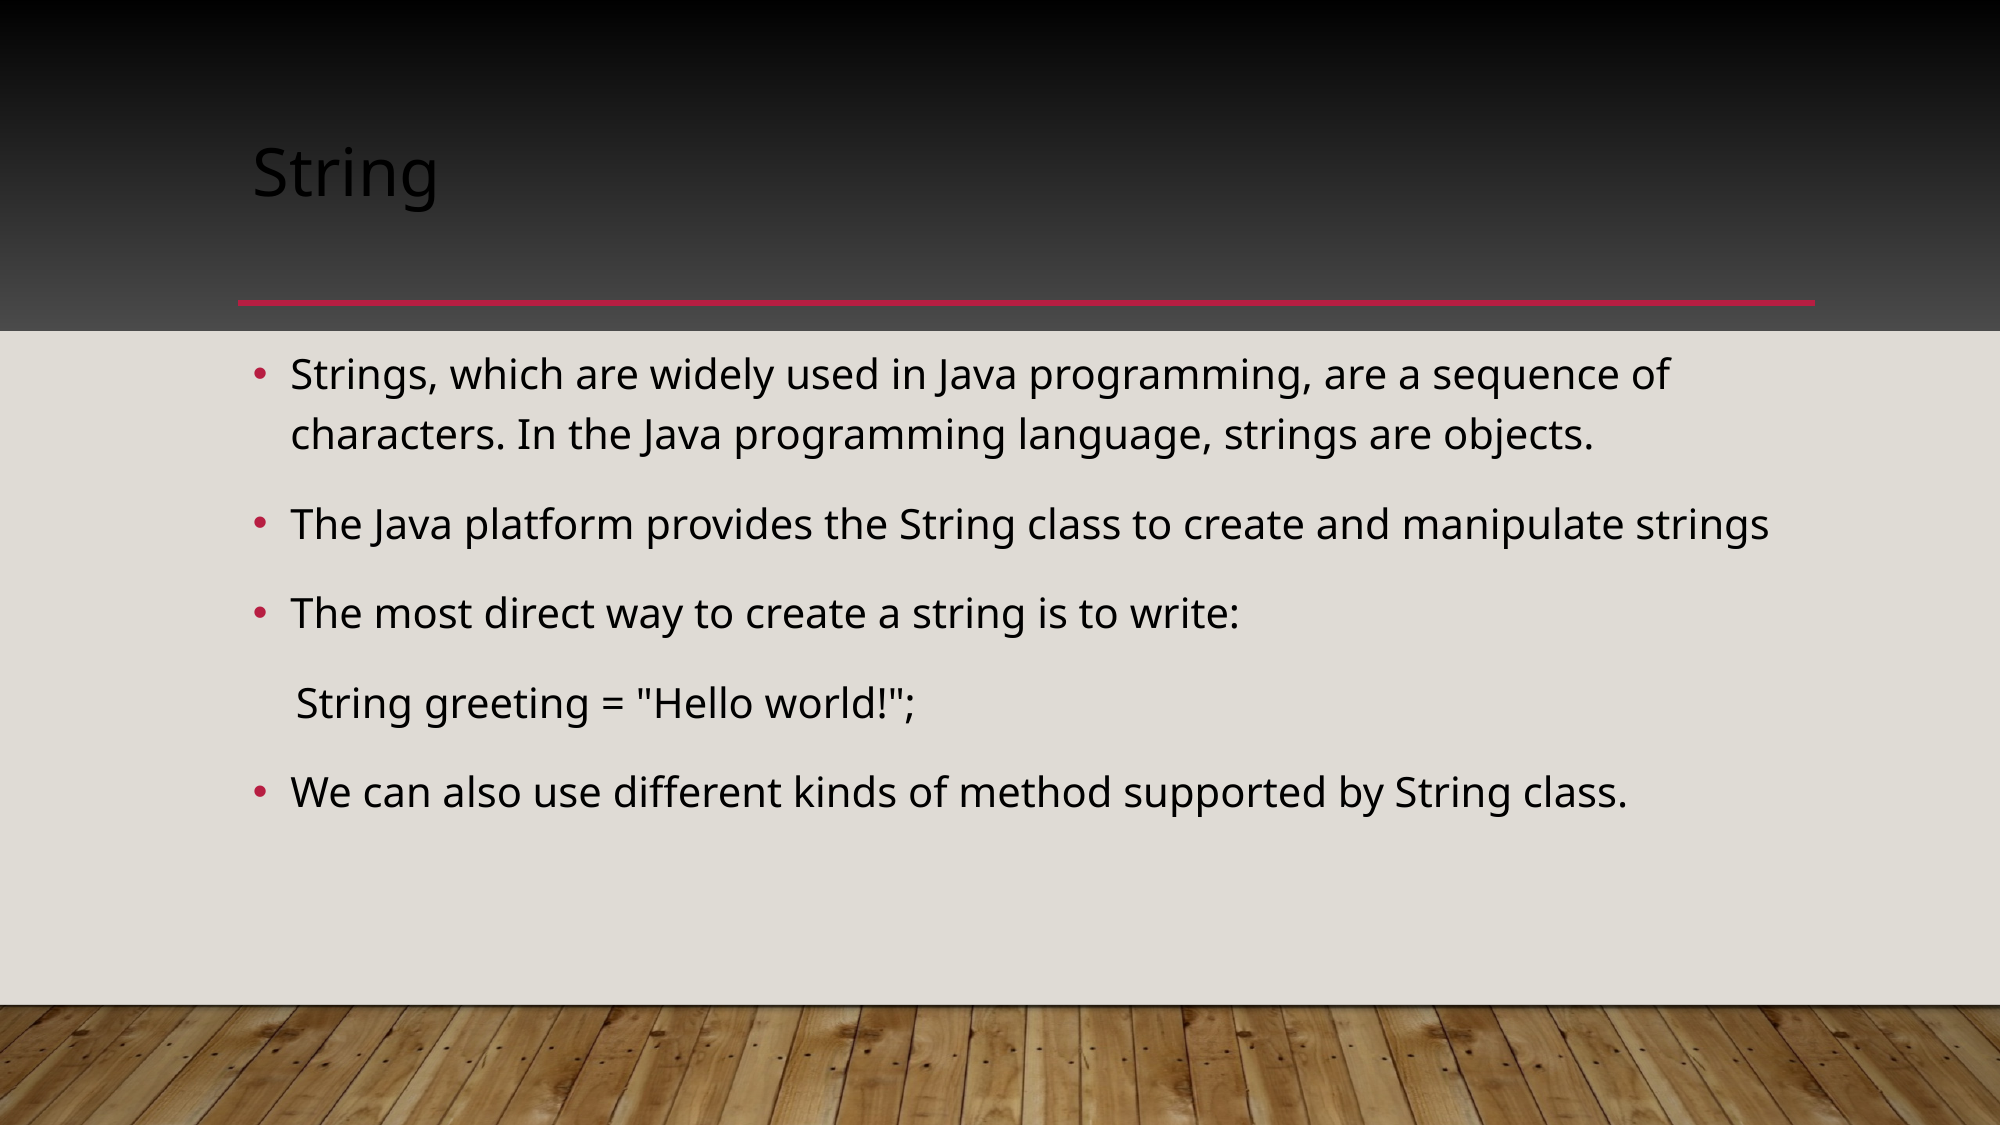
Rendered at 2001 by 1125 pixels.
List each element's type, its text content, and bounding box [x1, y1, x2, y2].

list Strings, which are widely used in Java programming, are a sequence of characters. In the Java programming language, strings are objects. The Java platform provides the String class to create and manipulate strings The most direct way to create a string is to write: String greeting = "Hello world!"; We can also use different kinds of method supported by String class. [238, 330, 1814, 897]
picture [0, 1005, 2000, 1125]
title String [238, 131, 1814, 305]
